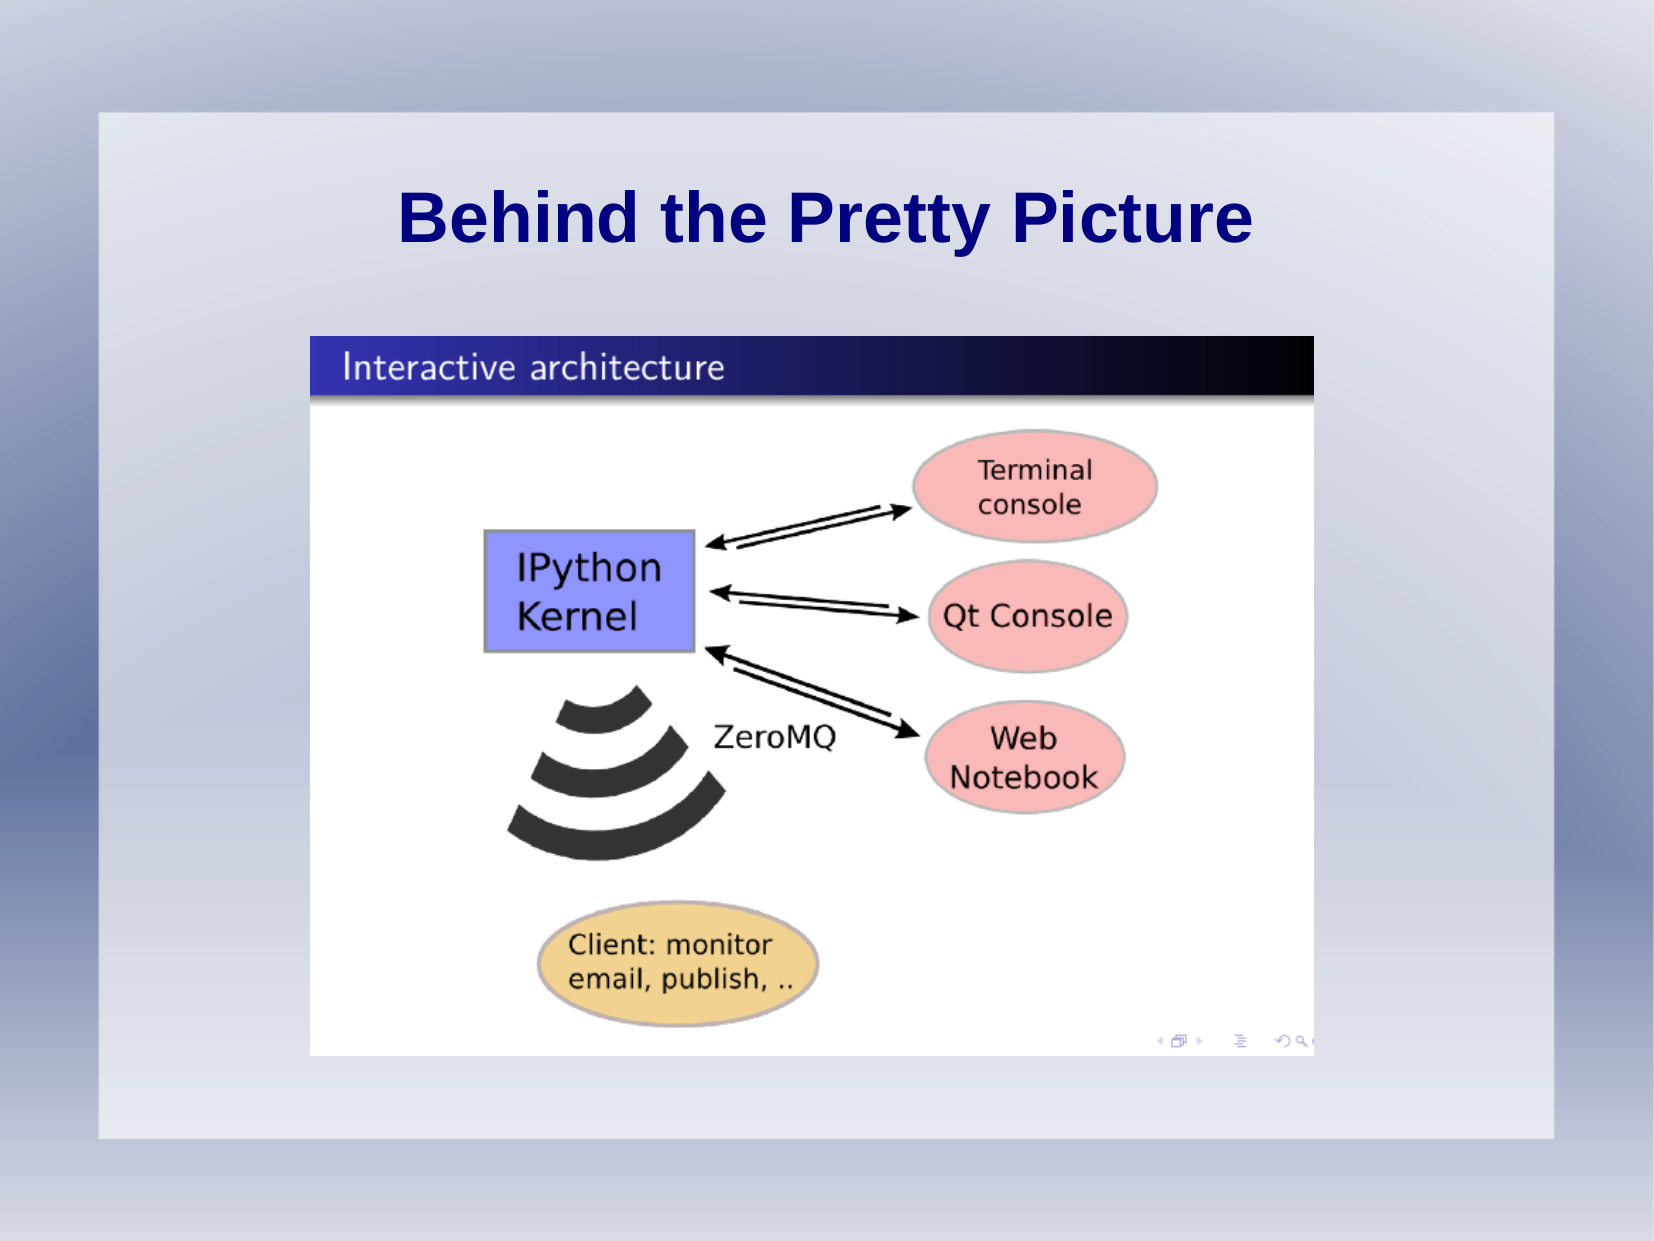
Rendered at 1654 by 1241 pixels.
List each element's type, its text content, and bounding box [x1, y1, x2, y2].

title Behind the Pretty Picture [118, 114, 1536, 322]
picture [0, 0, 1654, 1241]
